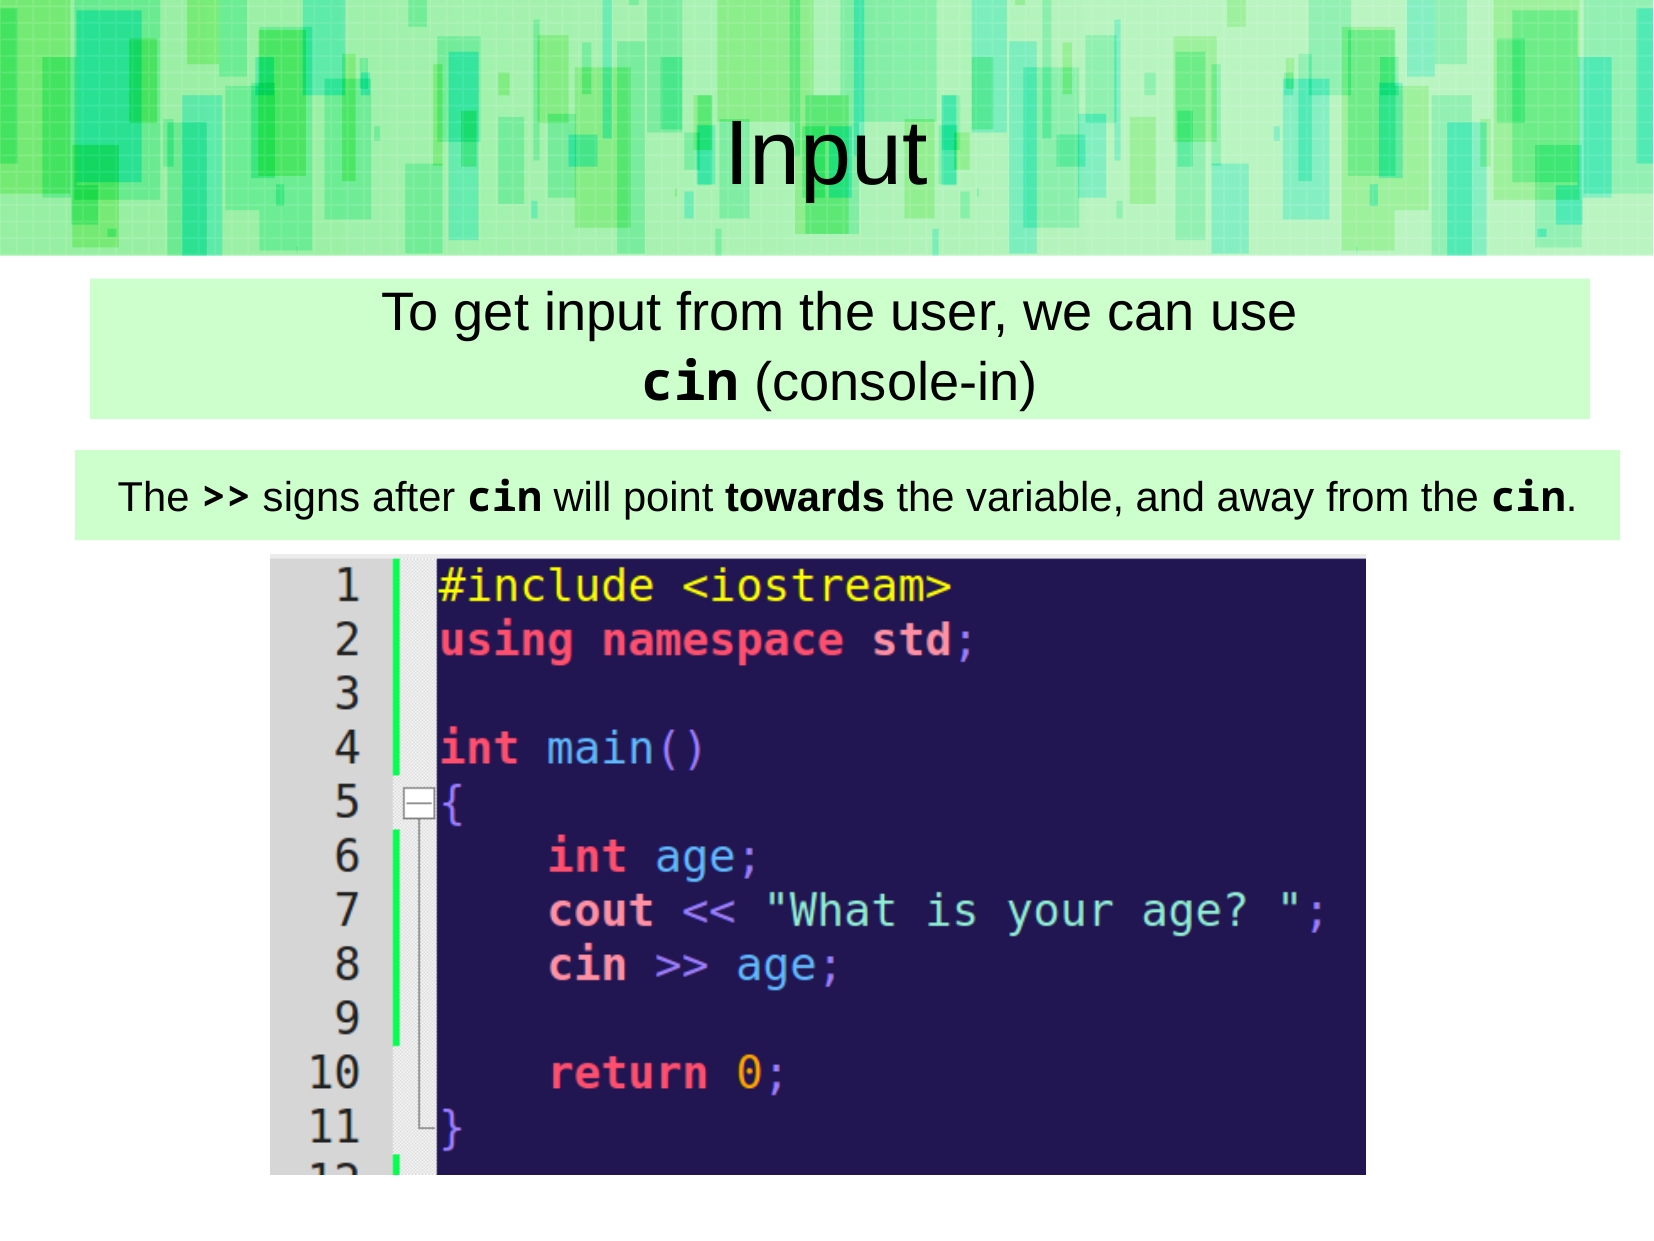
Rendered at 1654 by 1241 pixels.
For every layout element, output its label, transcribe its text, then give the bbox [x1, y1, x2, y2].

picture [0, 0, 1654, 1241]
text_box To get input from the user, we can use cin (console-in) [90, 282, 1591, 416]
text_box The >> signs after cin will point towards the variable, and away from the cin. [75, 450, 1621, 541]
title Input [82, 49, 1571, 257]
